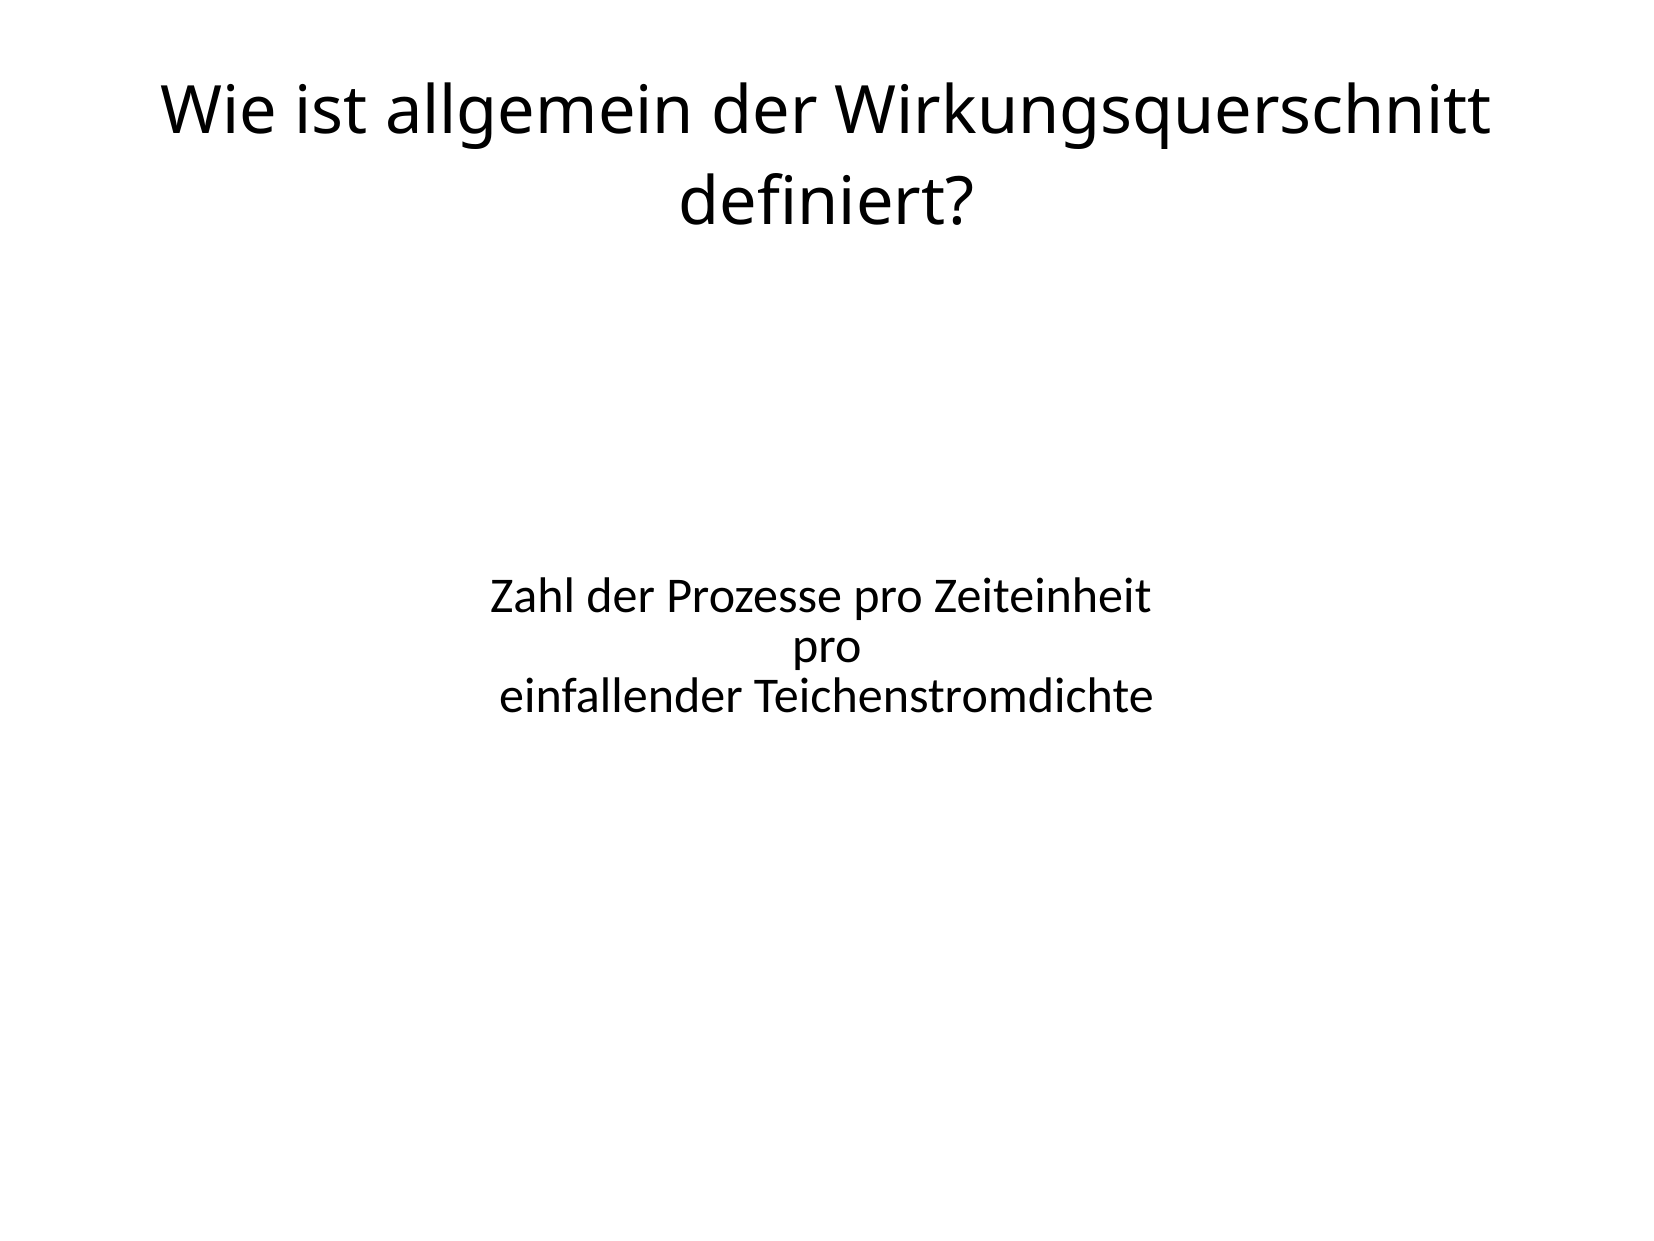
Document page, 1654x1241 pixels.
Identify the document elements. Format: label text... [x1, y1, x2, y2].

subtitle Zahl der Prozesse pro Zeiteinheit pro einfallender Teichenstromdichte [82, 290, 1571, 1010]
title Wie ist allgemein der Wirkungsquerschnitt definiert? [82, 49, 1571, 257]
